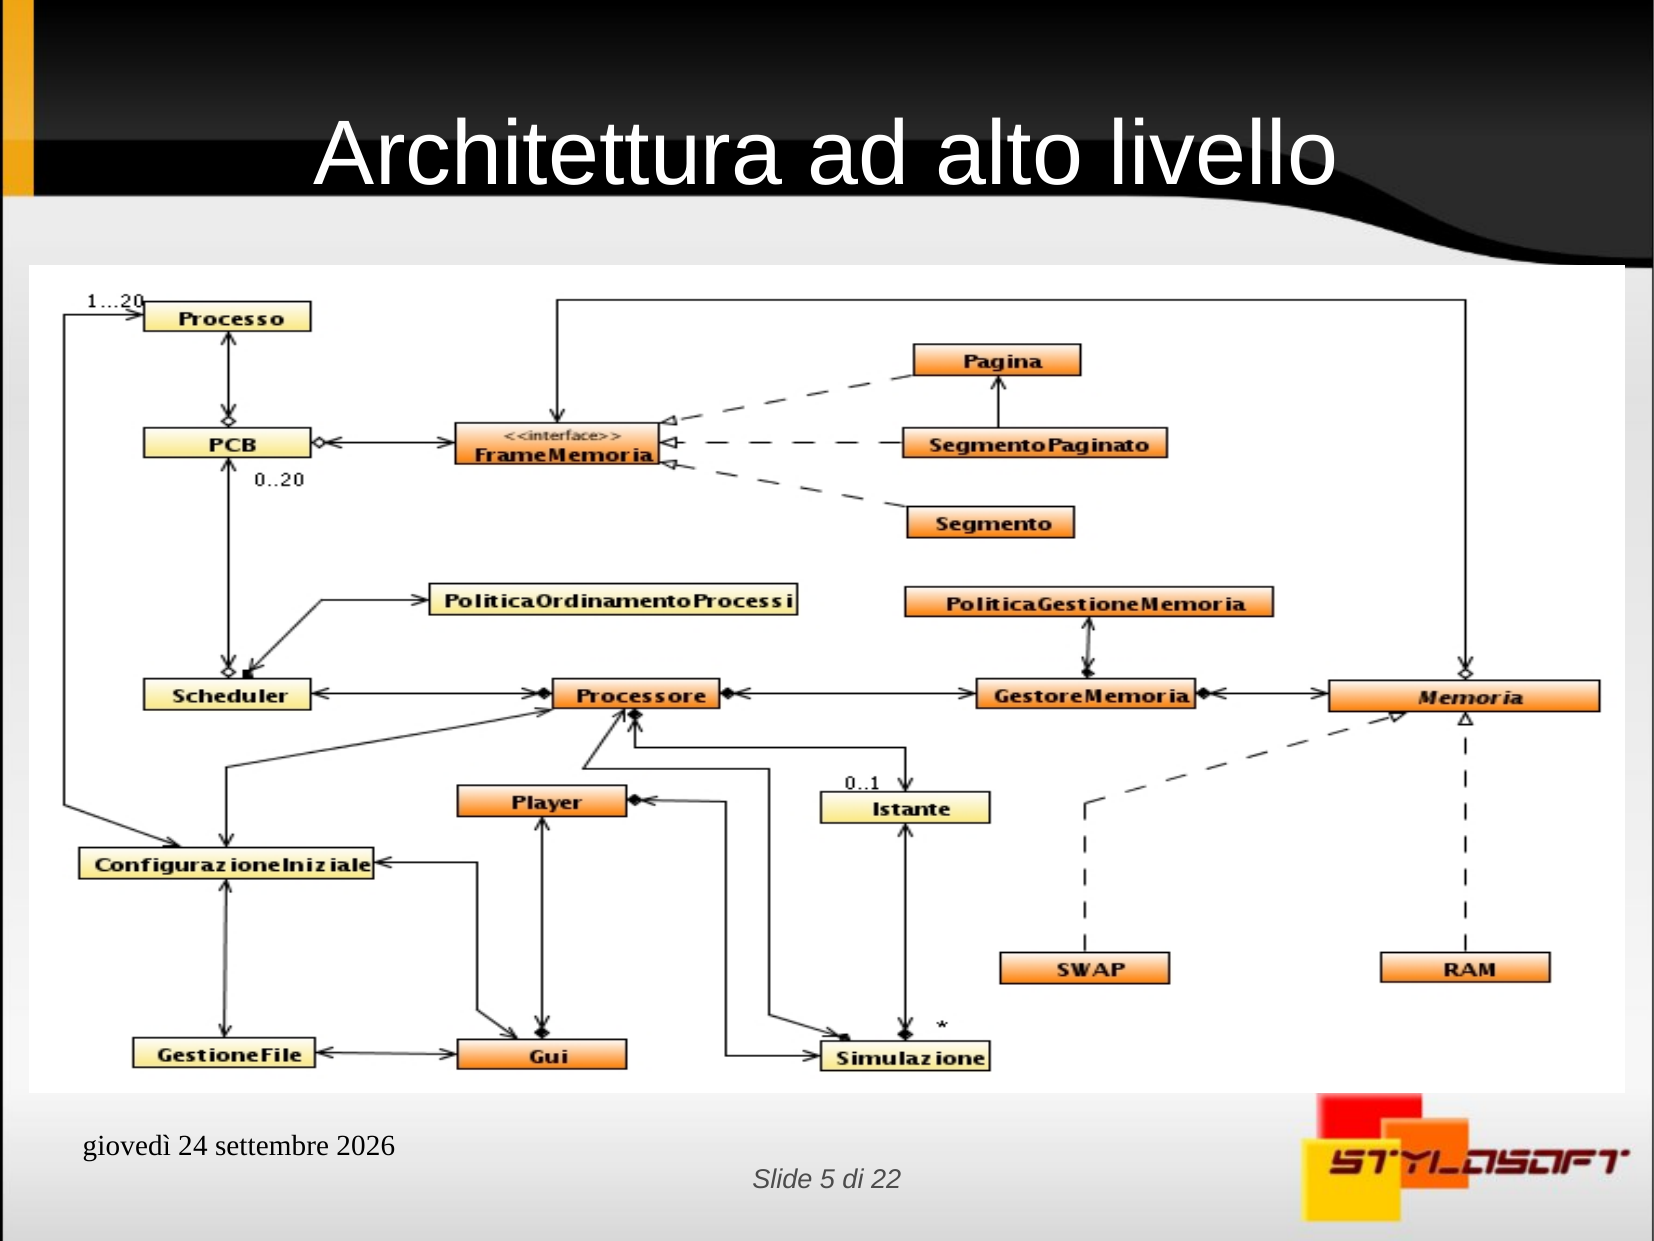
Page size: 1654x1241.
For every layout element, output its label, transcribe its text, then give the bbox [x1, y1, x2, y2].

picture [0, 0, 1654, 1156]
text_box Slide <numero> di 22 [0, 1156, 1654, 1241]
title Architettura ad alto livello [82, 49, 1571, 257]
